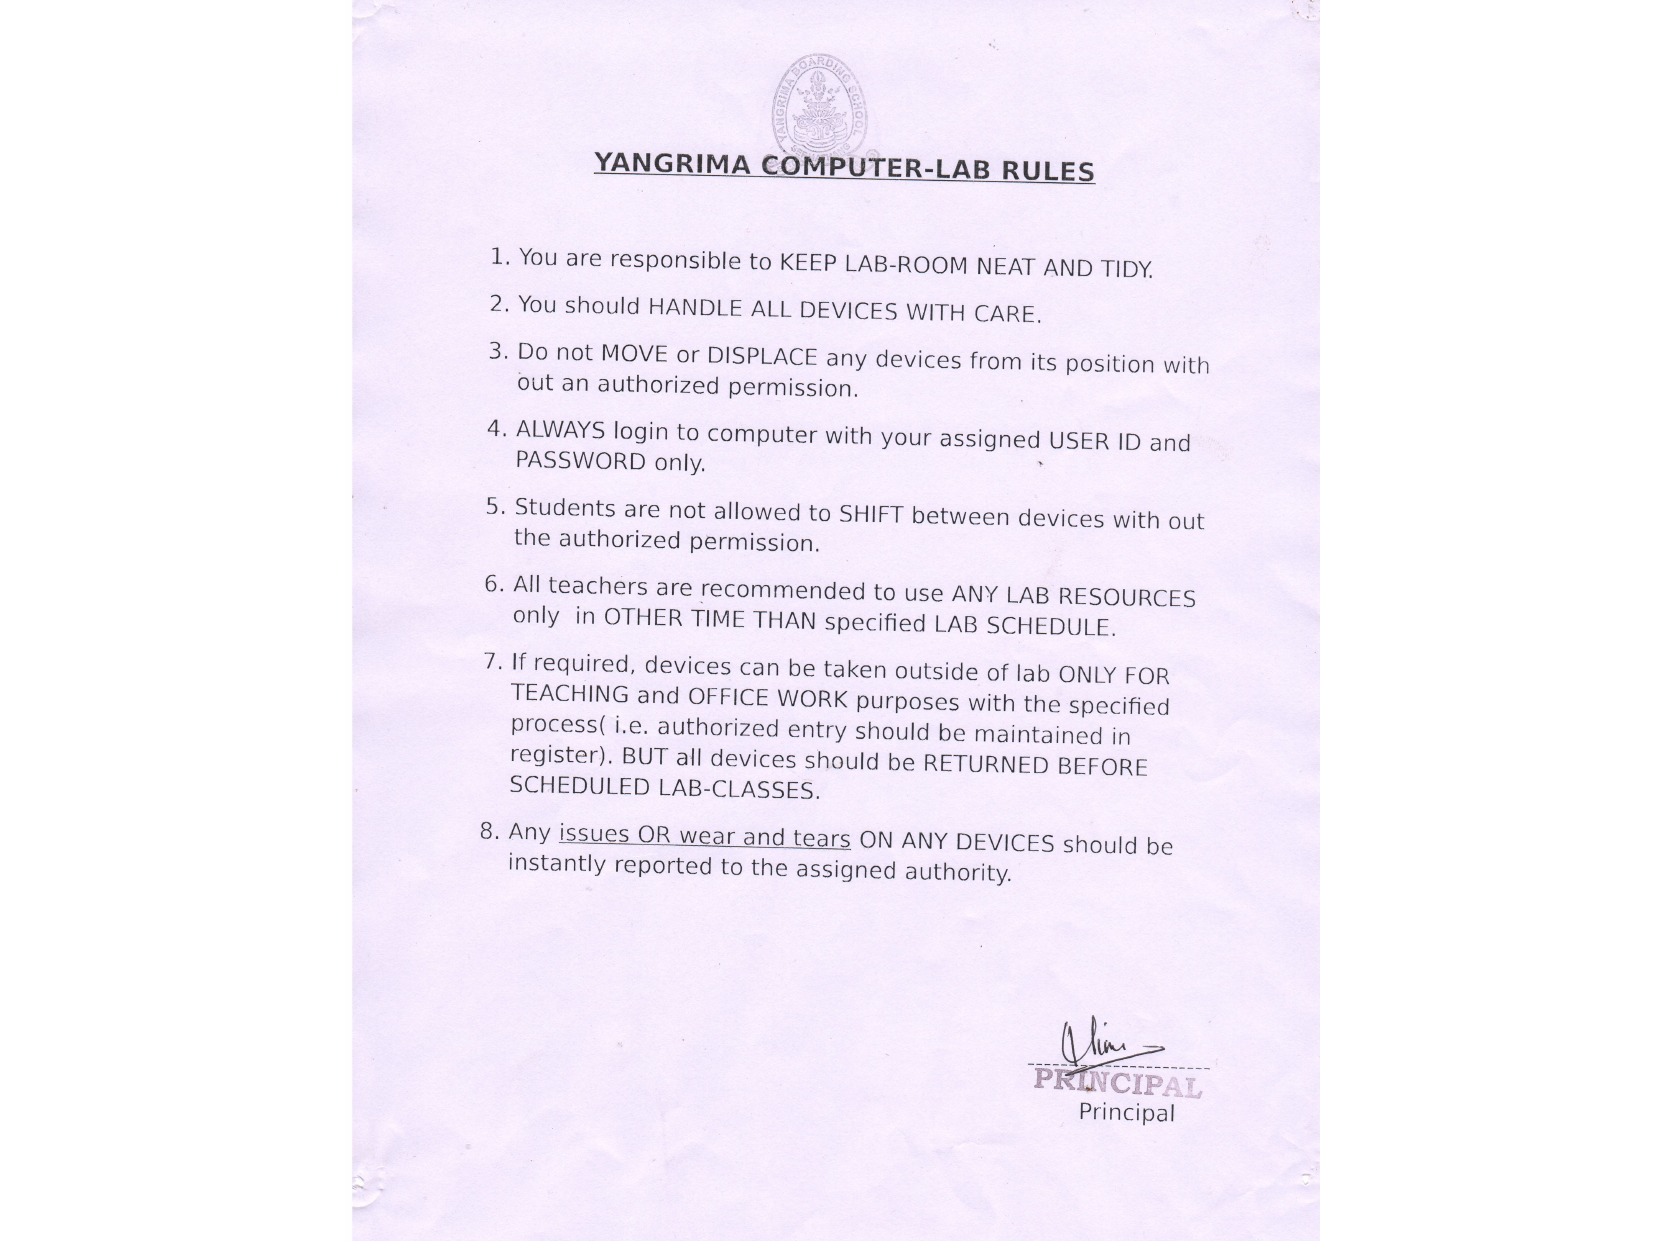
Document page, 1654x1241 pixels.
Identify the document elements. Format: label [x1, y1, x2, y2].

picture [345, 0, 1320, 1241]
